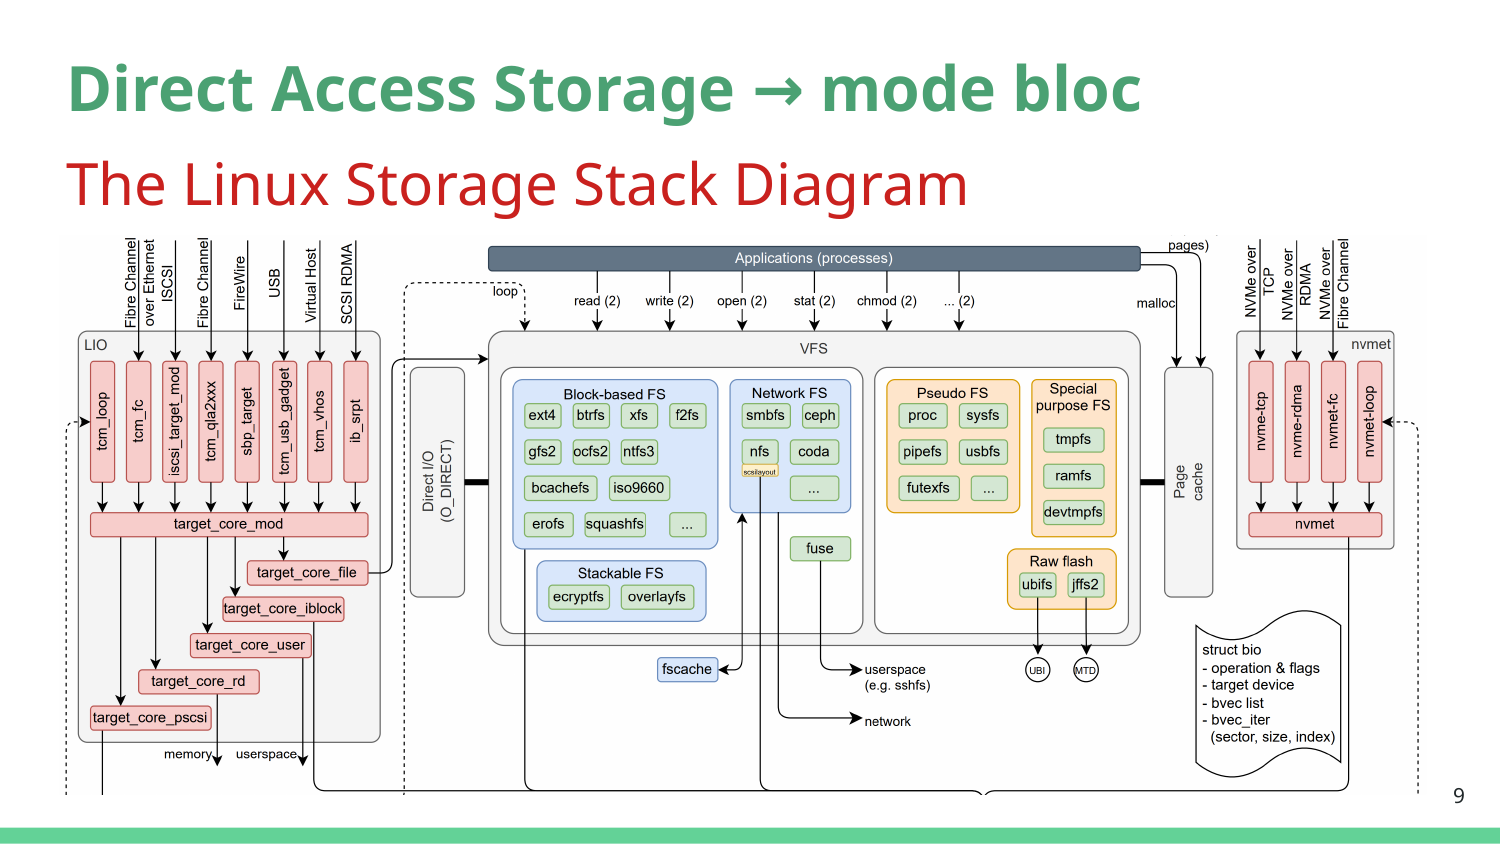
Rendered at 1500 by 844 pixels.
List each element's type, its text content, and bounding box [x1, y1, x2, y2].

slide_number <numéro> [1389, 764, 1480, 830]
picture [59, 235, 1427, 795]
title Direct Access Storage → mode bloc [51, 23, 1449, 117]
list The Linux Storage Stack Diagram [51, 120, 1449, 238]
